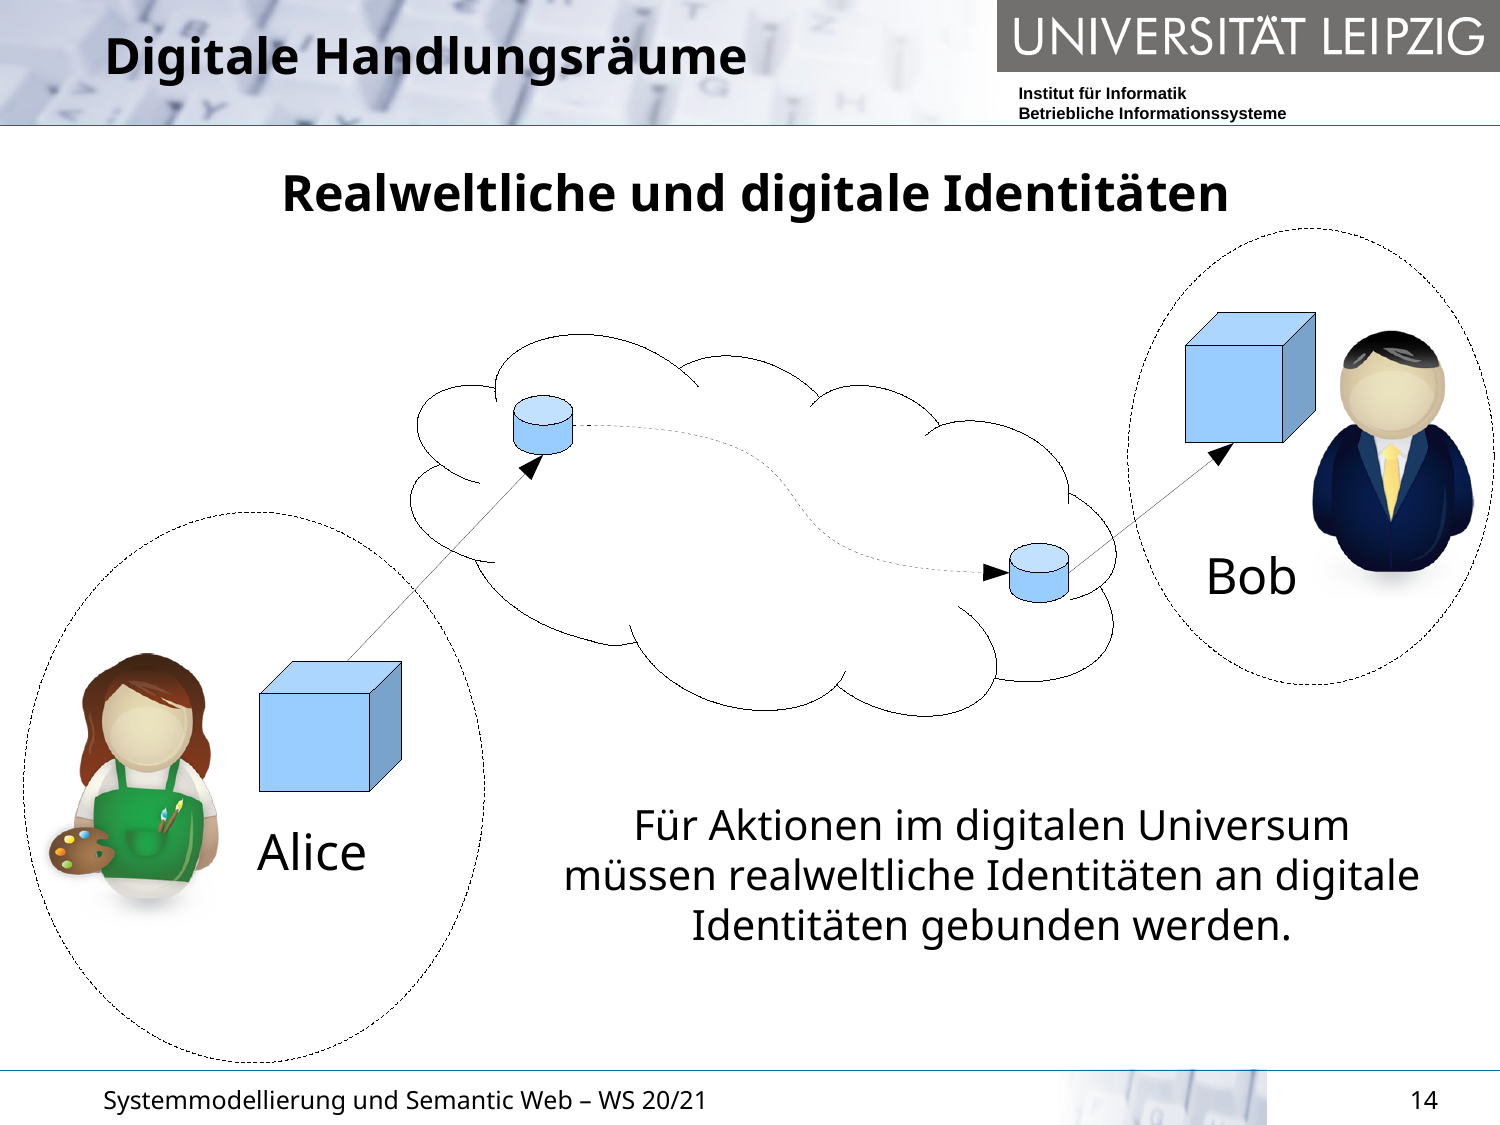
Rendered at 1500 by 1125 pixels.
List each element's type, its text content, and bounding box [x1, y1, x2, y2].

text_box Digitale Handlungsräume [89, 17, 763, 93]
text_box [513, 412, 573, 455]
text_box [259, 661, 402, 792]
picture [41, 631, 243, 928]
picture [1287, 308, 1500, 597]
text_box [1009, 559, 1069, 603]
picture [0, 0, 1500, 125]
text_box [1185, 341, 1287, 443]
text_box Realweltliche und digitale Identitäten [94, 153, 1418, 229]
picture [1057, 1071, 1267, 1125]
text_box Bob [1145, 537, 1359, 613]
text_box Für Aktionen im digitalen Universum müssen realweltliche Identitäten an digitale Identitäten gebunden werden. [543, 791, 1441, 957]
text_box Alice [243, 812, 420, 888]
